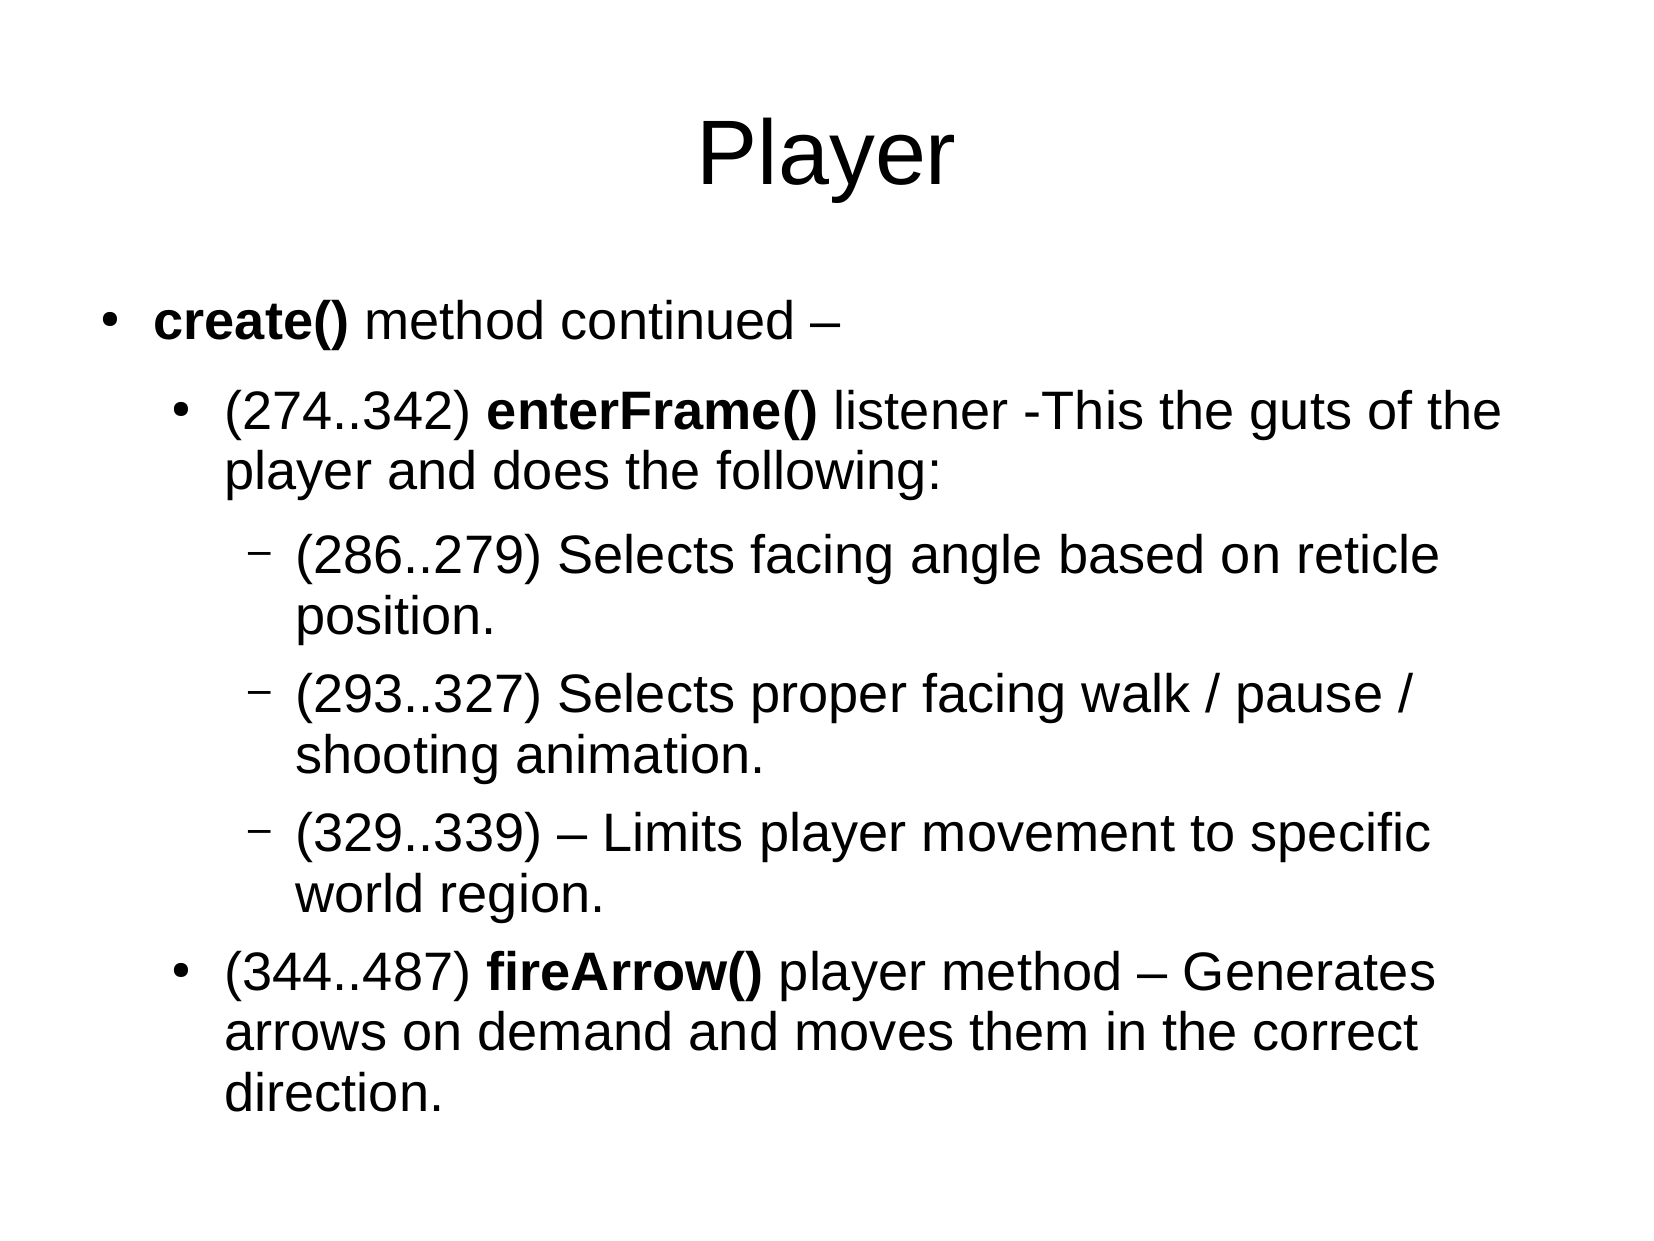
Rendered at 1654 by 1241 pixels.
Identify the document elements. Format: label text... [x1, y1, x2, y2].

title Player [82, 49, 1571, 257]
list create() method continued – (274..342) enterFrame() listener -This the guts of the player and does the following: (286..279) Selects facing angle based on reticle position. (293..327) Selects proper facing walk / pause / shooting animation. (329..339) – Limits player movement to specific world region. (344..487) fireArrow() player method – Generates arrows on demand and moves them in the correct direction. [82, 290, 1571, 1129]
